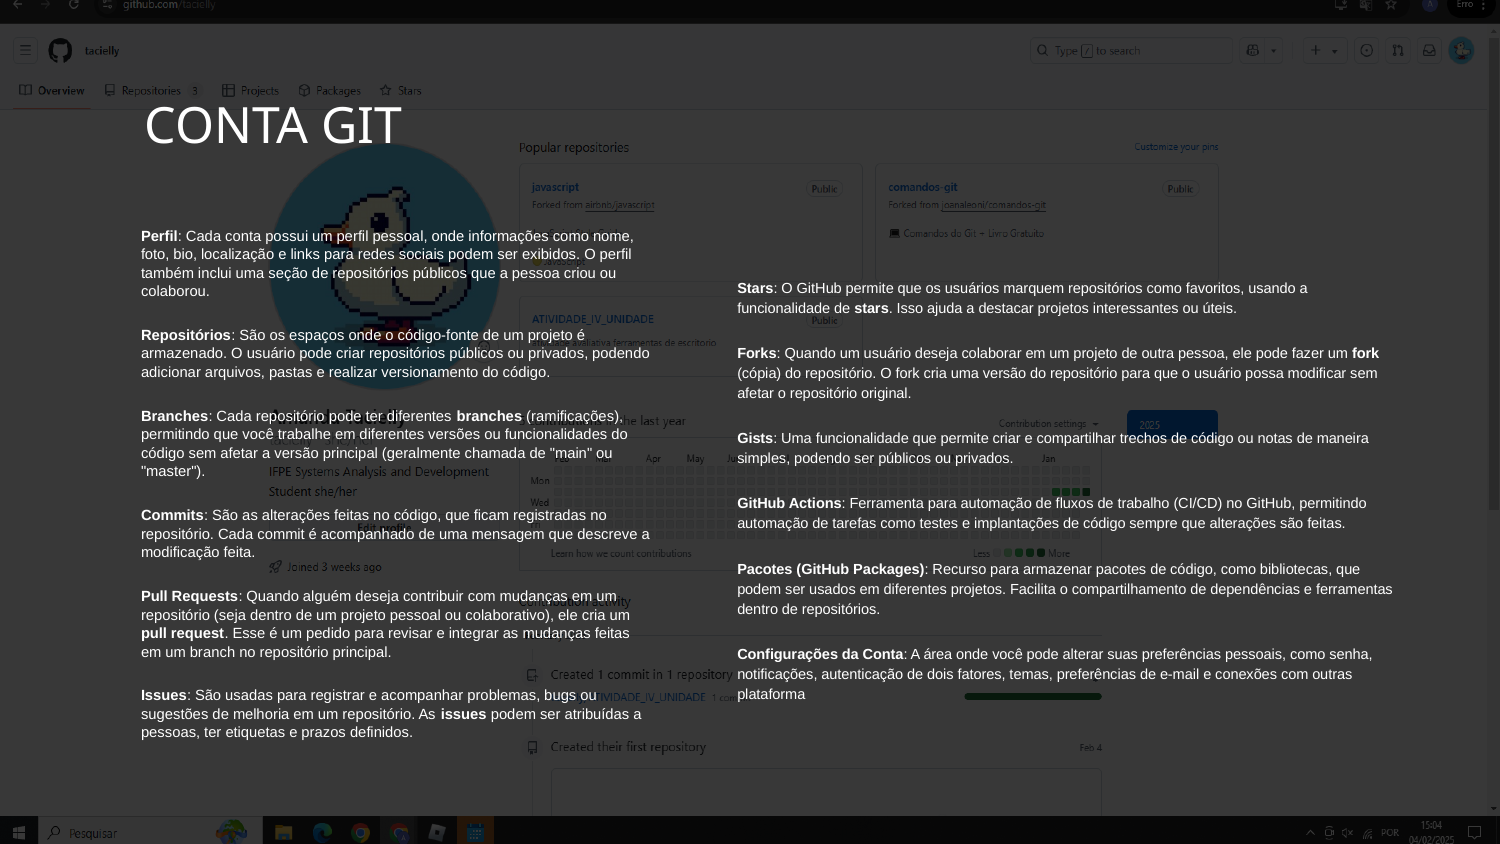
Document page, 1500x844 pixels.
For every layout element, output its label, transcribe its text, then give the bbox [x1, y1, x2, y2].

title CONTA GIT [129, 49, 591, 174]
list Perfil: Cada conta possui um perfil pessoal, onde informações como nome, foto, bio, localização e links para redes sociais podem ser exibidos. O perfil também inclui uma seção de repositórios públicos que a pessoa criou ou colaborou. Repositórios: São os espaços onde o código-fonte de um projeto é armazenado. O usuário pode criar repositórios públicos ou privados, podendo adicionar arquivos, pastas e realizar versionamento do código. Branches: Cada repositório pode ter diferentes branches (ramificações), permitindo que você trabalhe em diferentes versões ou funcionalidades do código sem afetar a versão principal (geralmente chamada de "main" ou "master"). Commits: São as alterações feitas no código, que ficam registradas no repositório. Cada commit é acompanhado de uma mensagem que descreve a modificação feita. Pull Requests: Quando alguém deseja contribuir com mudanças em um repositório (seja dentro de um projeto pessoal ou colaborativo), ele cria um pull request. Esse é um pedido para revisar e integrar as mudanças feitas em um branch no repositório principal. Issues: São usadas para registrar e acompanhar problemas, bugs ou sugestões de melhoria em um repositório. As issues podem ser atribuídas a pessoas, ter etiquetas e prazos definidos. [51, 210, 670, 732]
picture [0, 0, 1500, 844]
text_box Stars: O GitHub permite que os usuários marquem repositórios como favoritos, usando a funcionalidade de stars. Isso ajuda a destacar projetos interessantes ou úteis. Forks: Quando um usuário deseja colaborar em um projeto de outra pessoa, ele pode fazer um fork (cópia) do repositório. O fork cria uma versão do repositório para que o usuário possa modificar sem afetar o repositório original. Gists: Uma funcionalidade que permite criar e compartilhar trechos de código ou notas de maneira simples, podendo ser públicos ou privados. GitHub Actions: Ferramenta para automação de fluxos de trabalho (CI/CD) no GitHub, permitindo automação de tarefas como testes e implantações de código sempre que alterações são feitas. Pacotes (GitHub Packages): Recurso para armazenar pacotes de código, como bibliotecas, que podem ser usados em diferentes projetos. Facilita o compartilhamento de dependências e ferramentas dentro de repositórios. Configurações da Conta: A área onde você pode alterar suas preferências pessoais, como senha, notificações, autenticação de dois fatores, temas, preferências de e-mail e conexões com outras plataforma [647, 218, 1420, 718]
